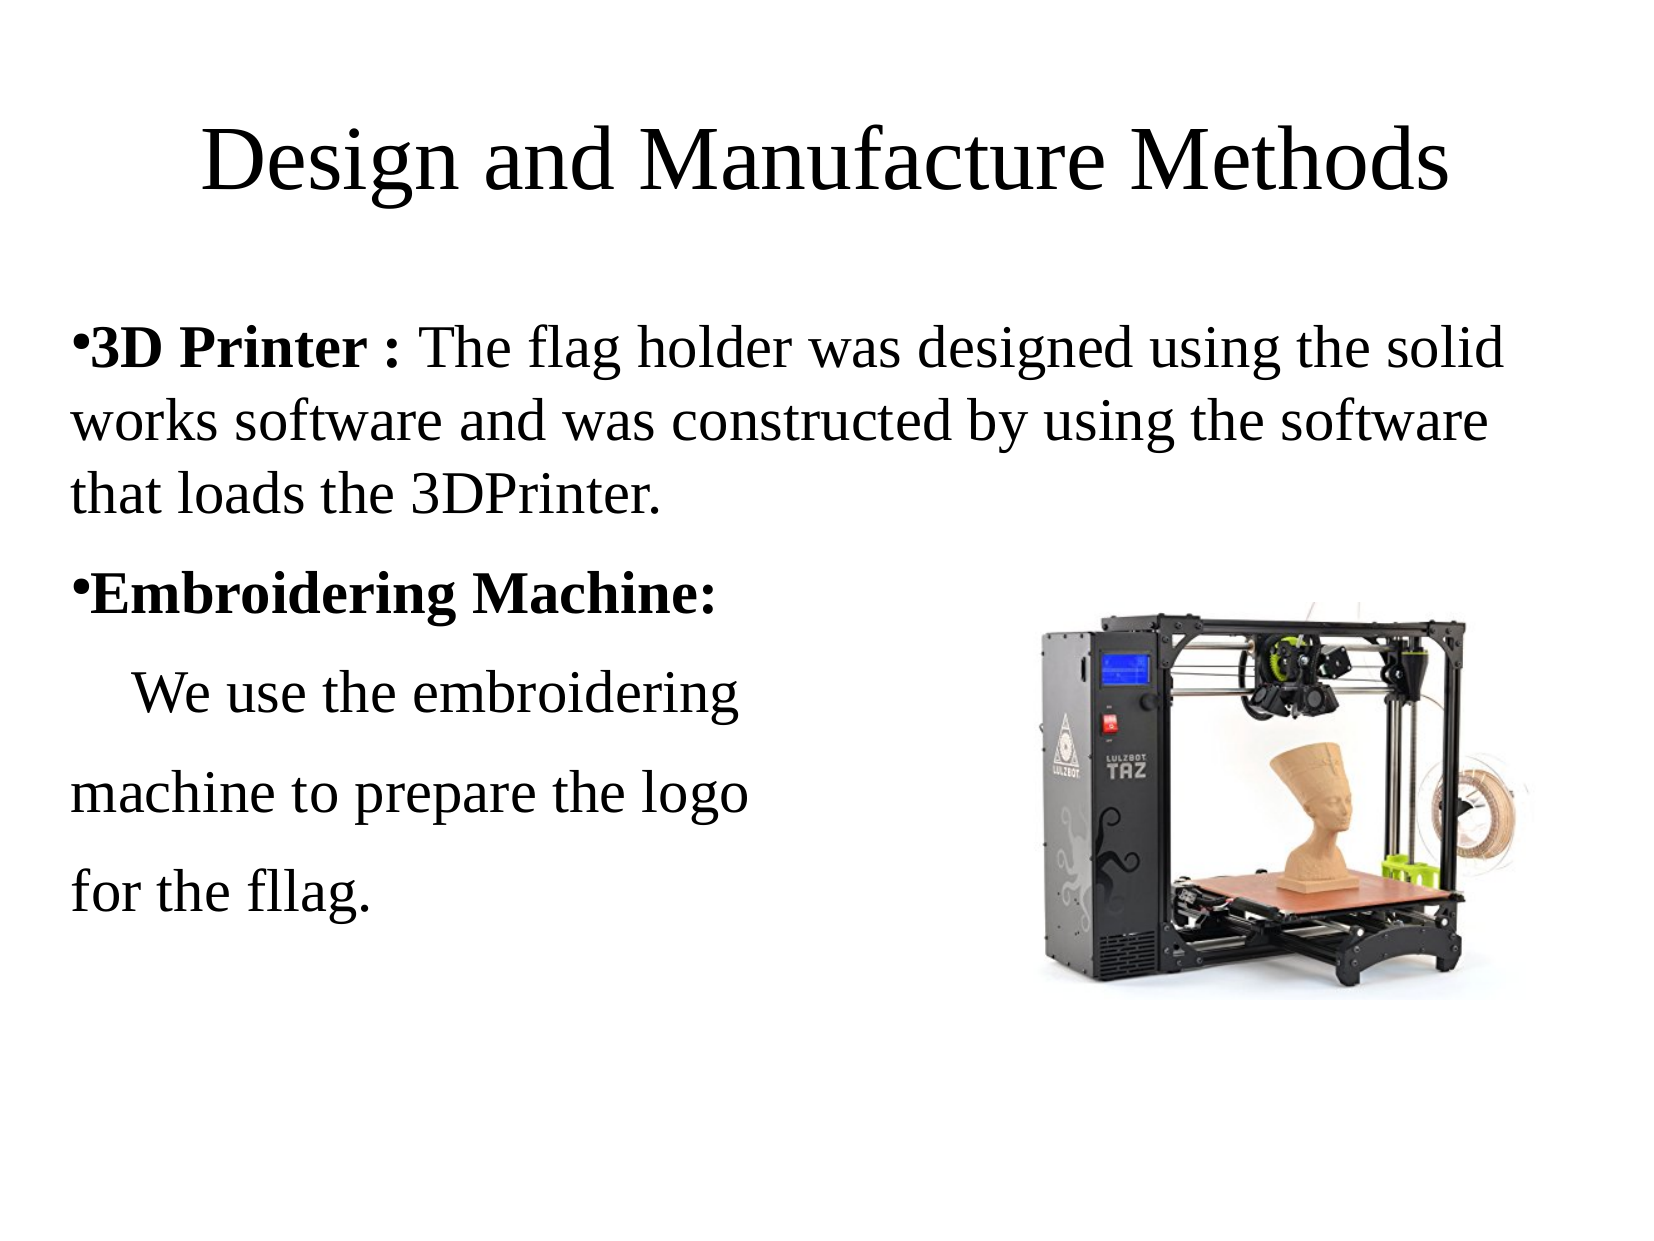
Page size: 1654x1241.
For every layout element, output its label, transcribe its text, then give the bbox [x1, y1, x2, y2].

picture [1004, 602, 1537, 1000]
list 3D Printer : The flag holder was designed using the solid works software and was constructed by using the software that loads the 3DPrinter. Embroidering Machine: We use the embroidering machine to prepare the logo for the fllag. [70, 307, 1559, 1027]
title Design and Manufacture Methods [82, 49, 1571, 257]
